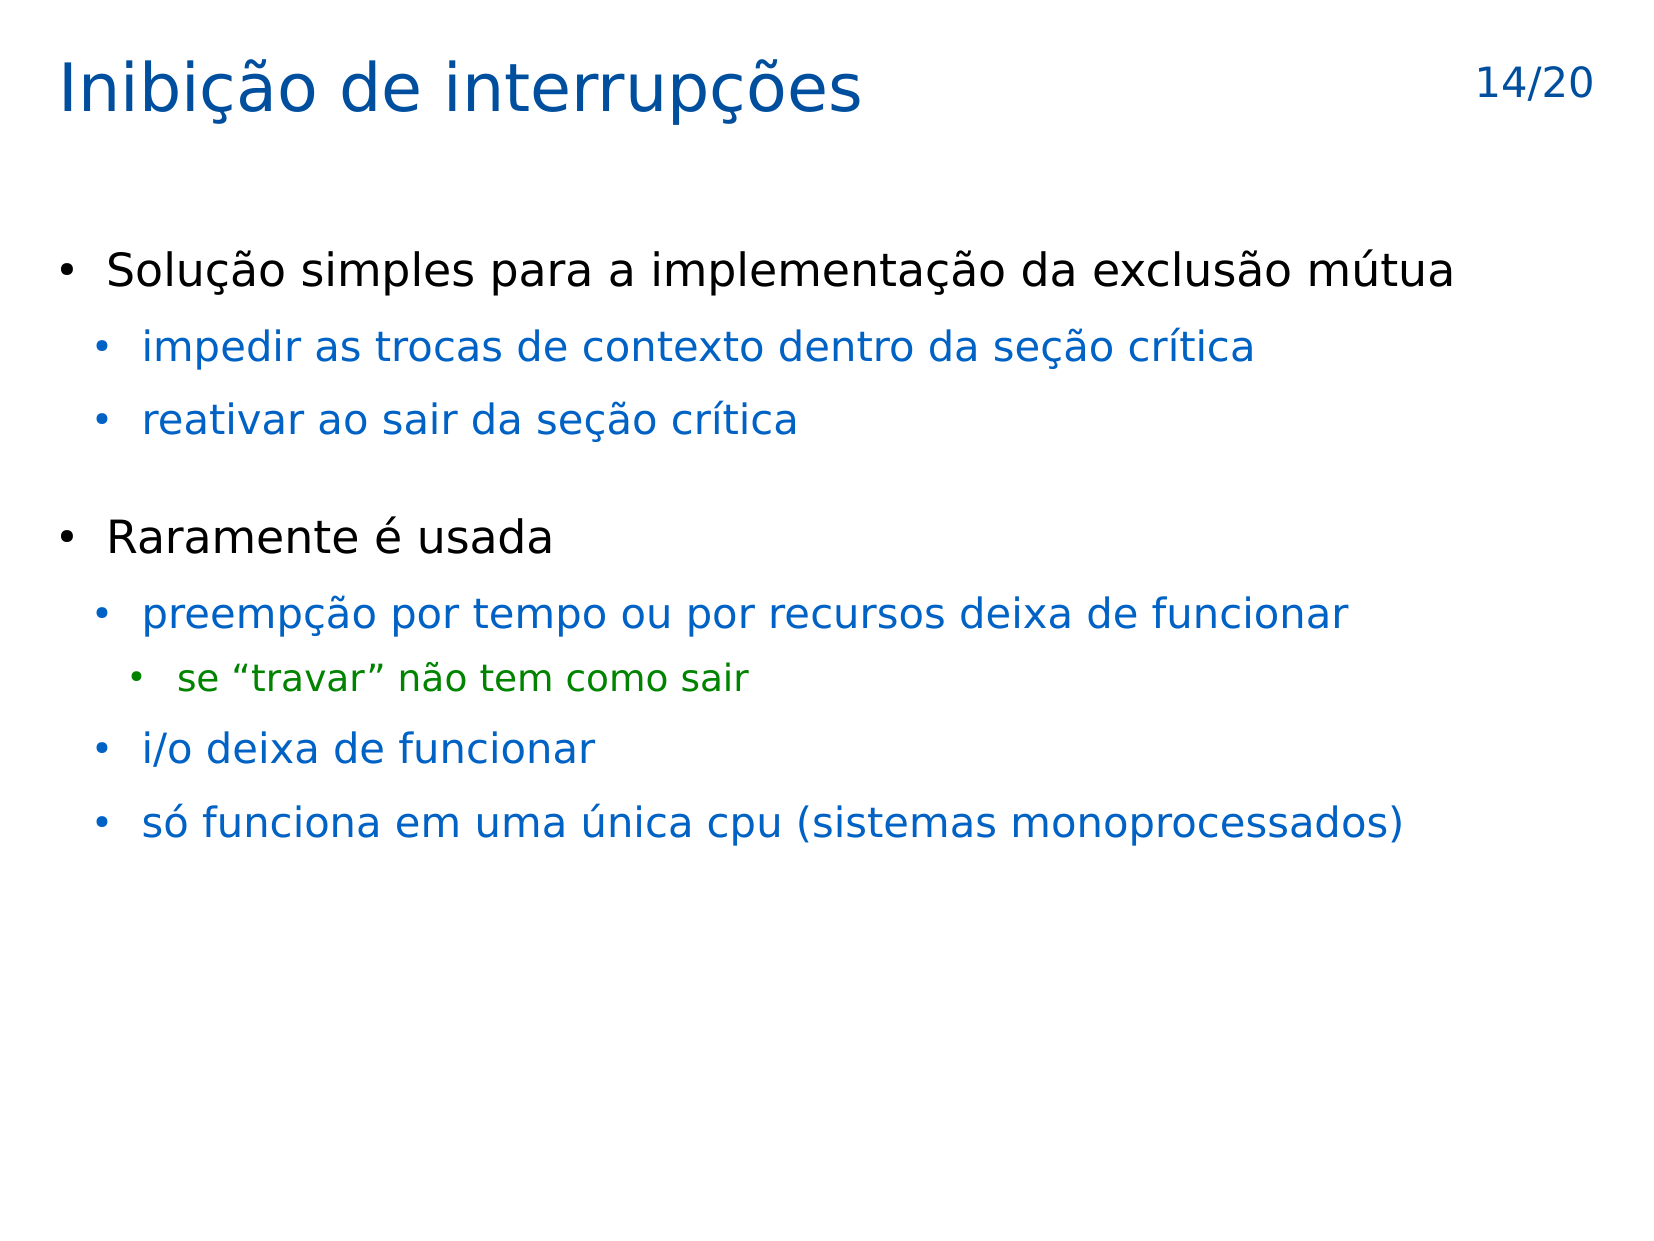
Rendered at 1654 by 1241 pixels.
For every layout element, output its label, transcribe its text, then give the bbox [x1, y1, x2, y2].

title Inibição de interrupções [59, 29, 1625, 148]
list Solução simples para a implementação da exclusão mútua impedir as trocas de contexto dentro da seção crítica reativar ao sair da seção crítica Raramente é usada preempção por tempo ou por recursos deixa de funcionar se “travar” não tem como sair i/o deixa de funcionar só funciona em uma única cpu (sistemas monoprocessados) [59, 236, 1595, 1211]
